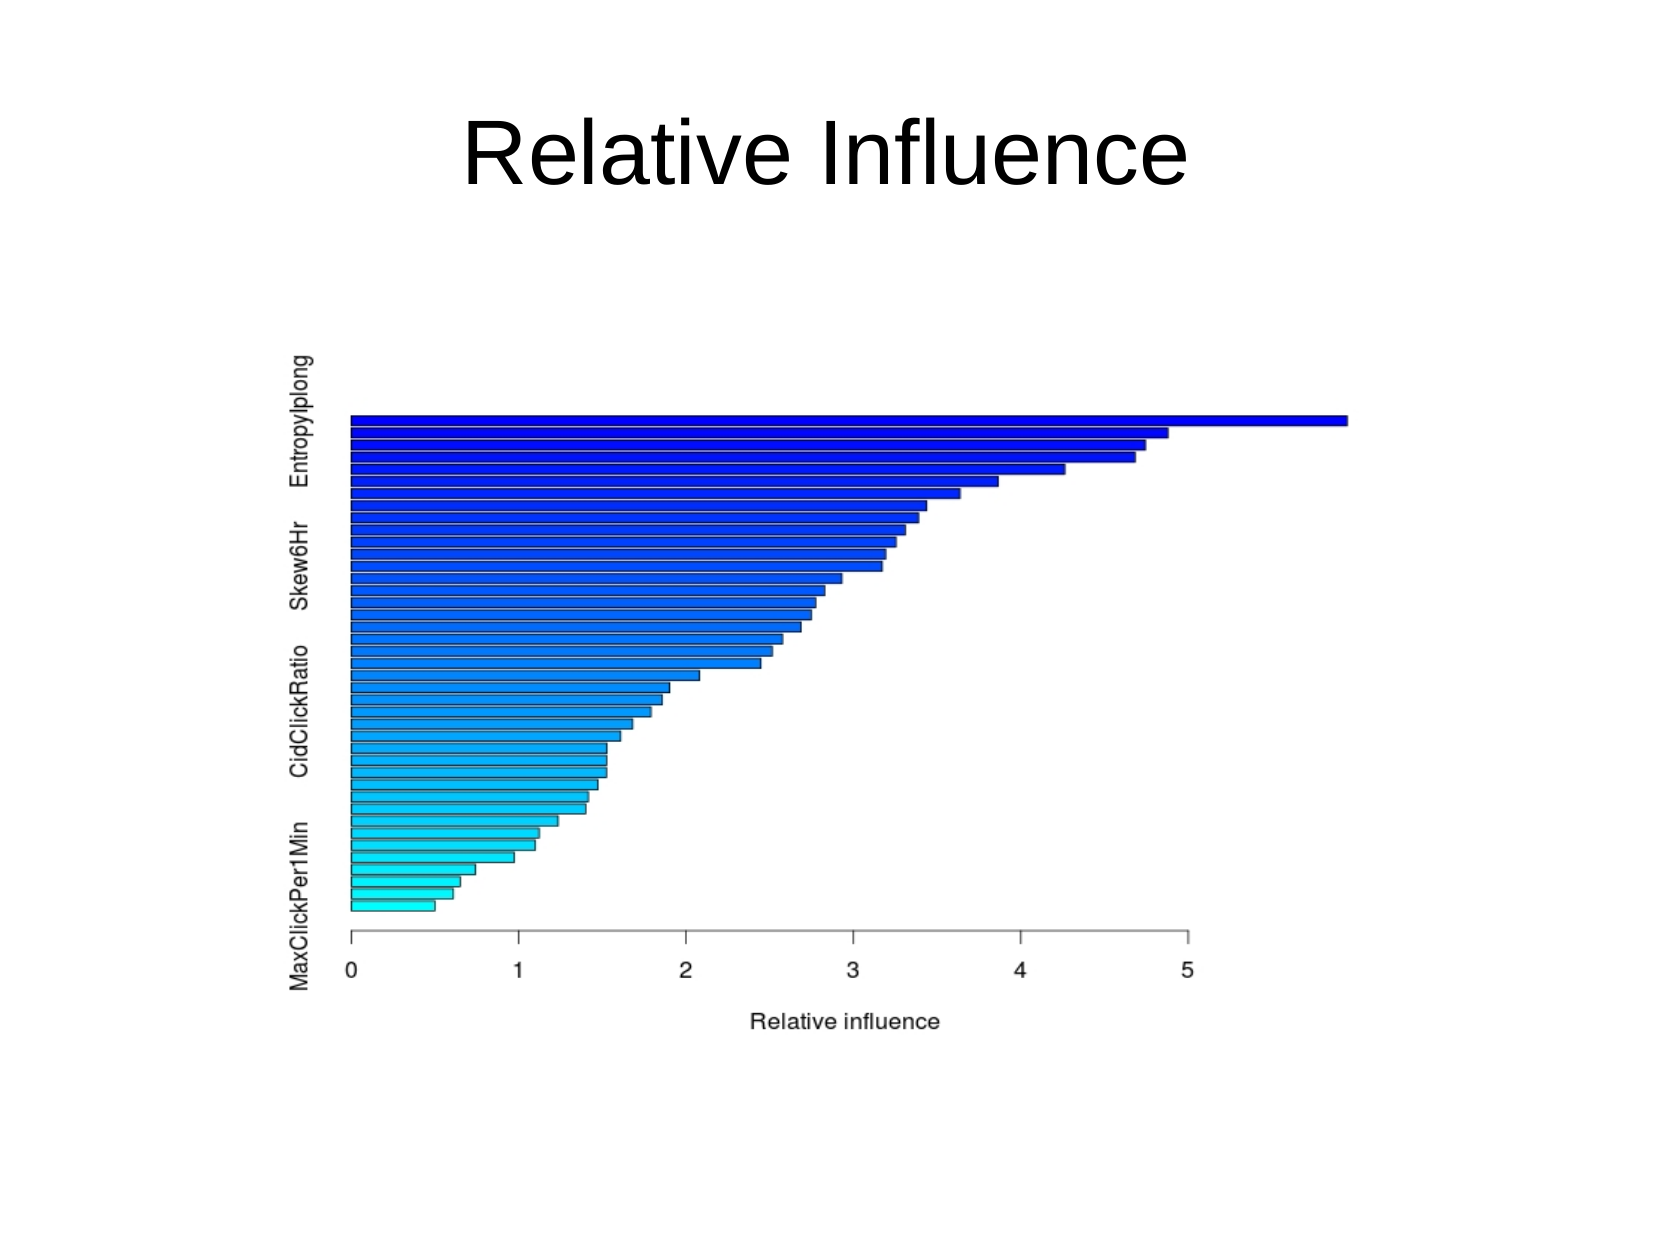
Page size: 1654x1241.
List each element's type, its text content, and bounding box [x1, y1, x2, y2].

title Relative Influence [82, 49, 1571, 257]
picture [224, 290, 1465, 1063]
